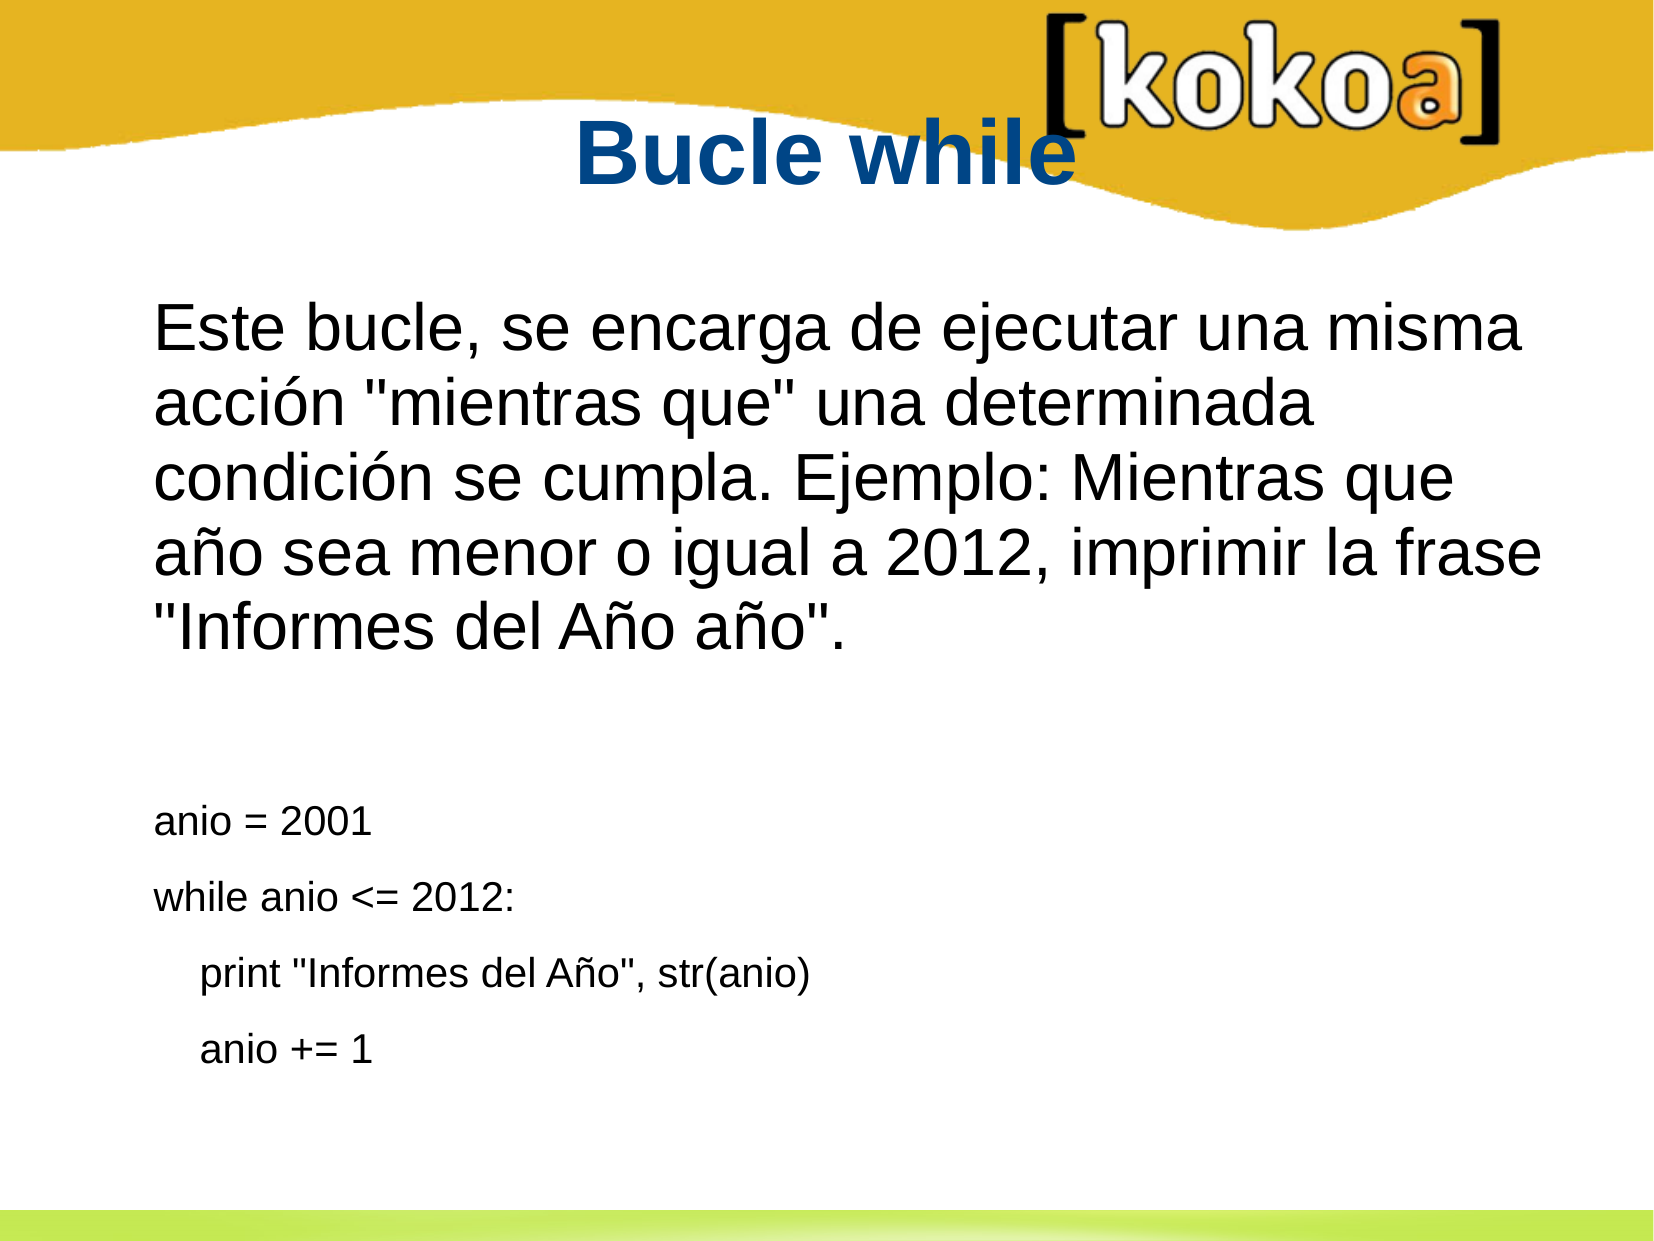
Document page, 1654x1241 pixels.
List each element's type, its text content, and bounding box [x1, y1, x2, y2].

picture [0, 0, 1654, 488]
list Este bucle, se encarga de ejecutar una misma acción "mientras que" una determinada condición se cumpla. Ejemplo: Mientras que año sea menor o igual a 2012, imprimir la frase "Informes del Año año". anio = 2001 while anio <= 2012: print "Informes del Año", str(anio) anio += 1 [82, 290, 1571, 1177]
title Bucle while [82, 49, 1571, 257]
picture [0, 1210, 1654, 1241]
